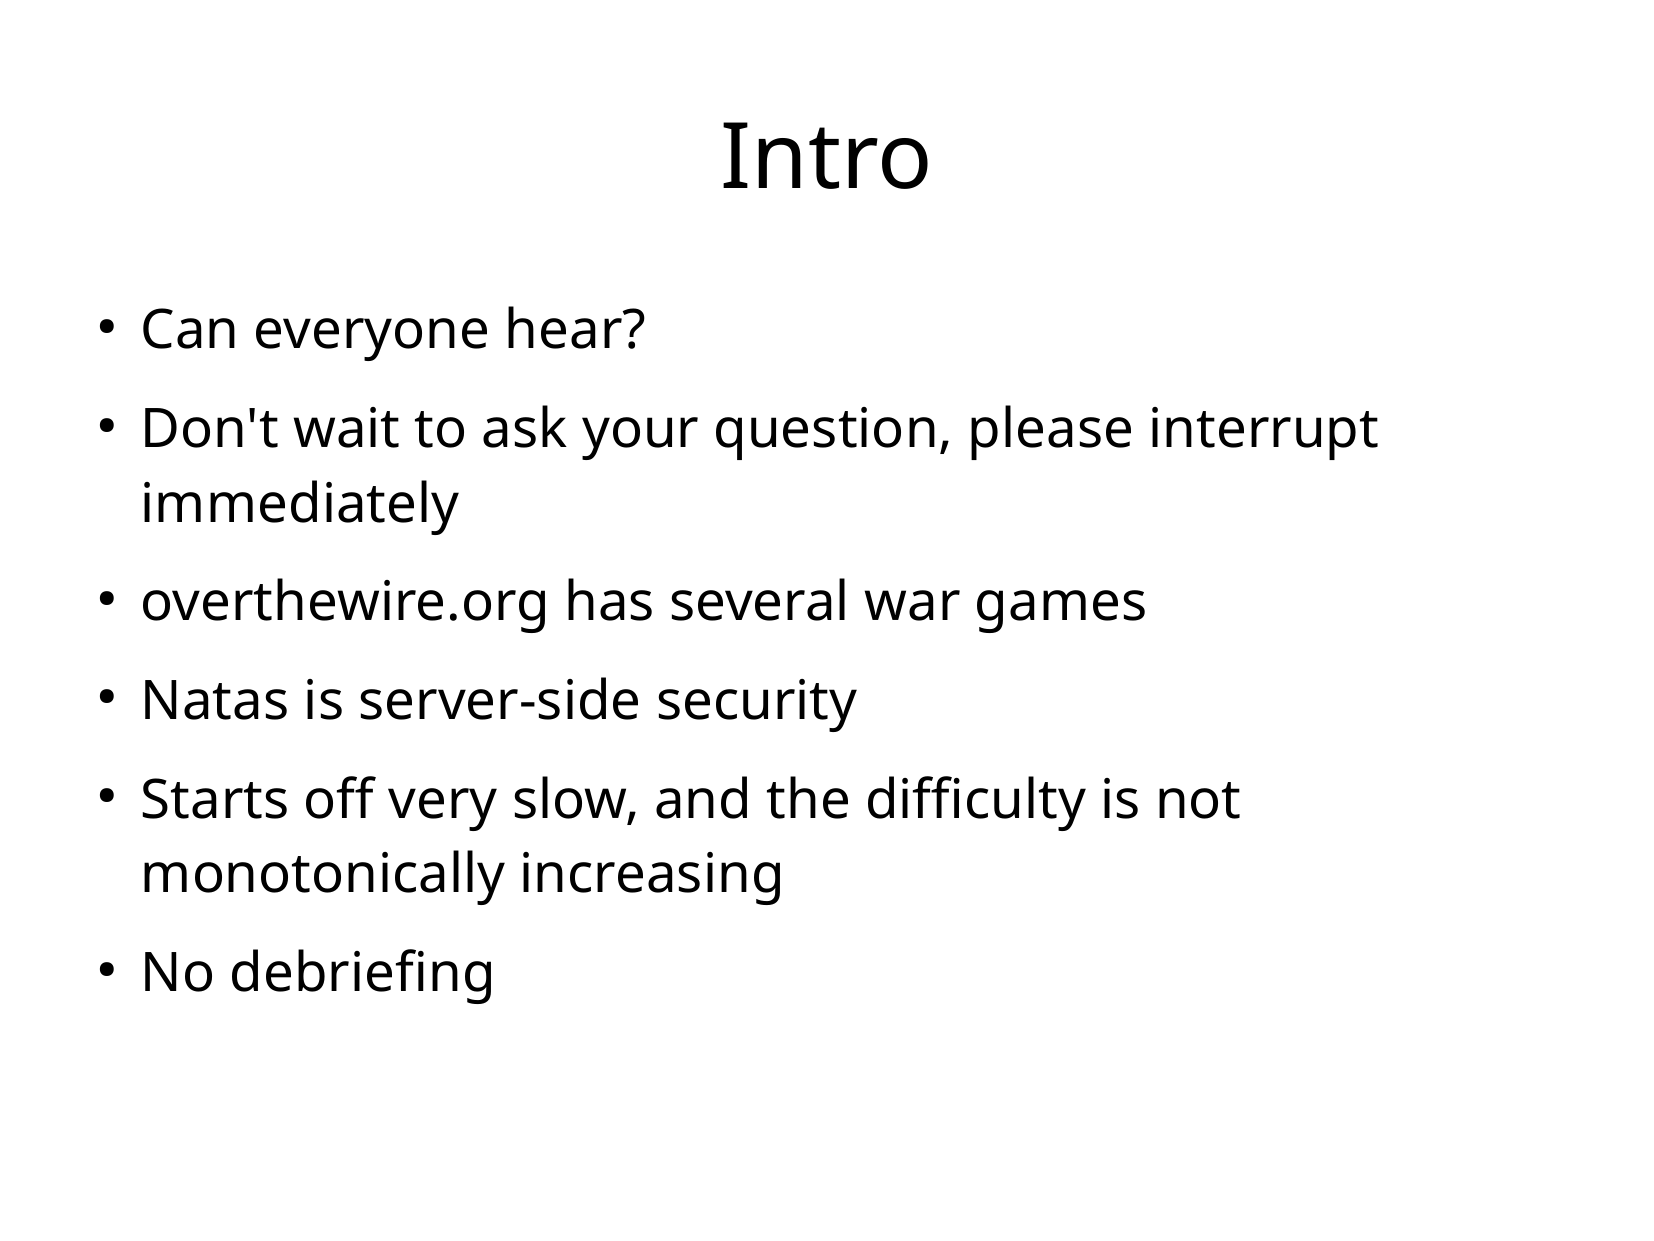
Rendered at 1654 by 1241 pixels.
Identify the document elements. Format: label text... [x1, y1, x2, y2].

title Intro [82, 49, 1571, 257]
list Can everyone hear? Don't wait to ask your question, please interrupt immediately overthewire.org has several war games Natas is server-side security Starts off very slow, and the difficulty is not monotonically increasing No debriefing [82, 290, 1538, 1010]
